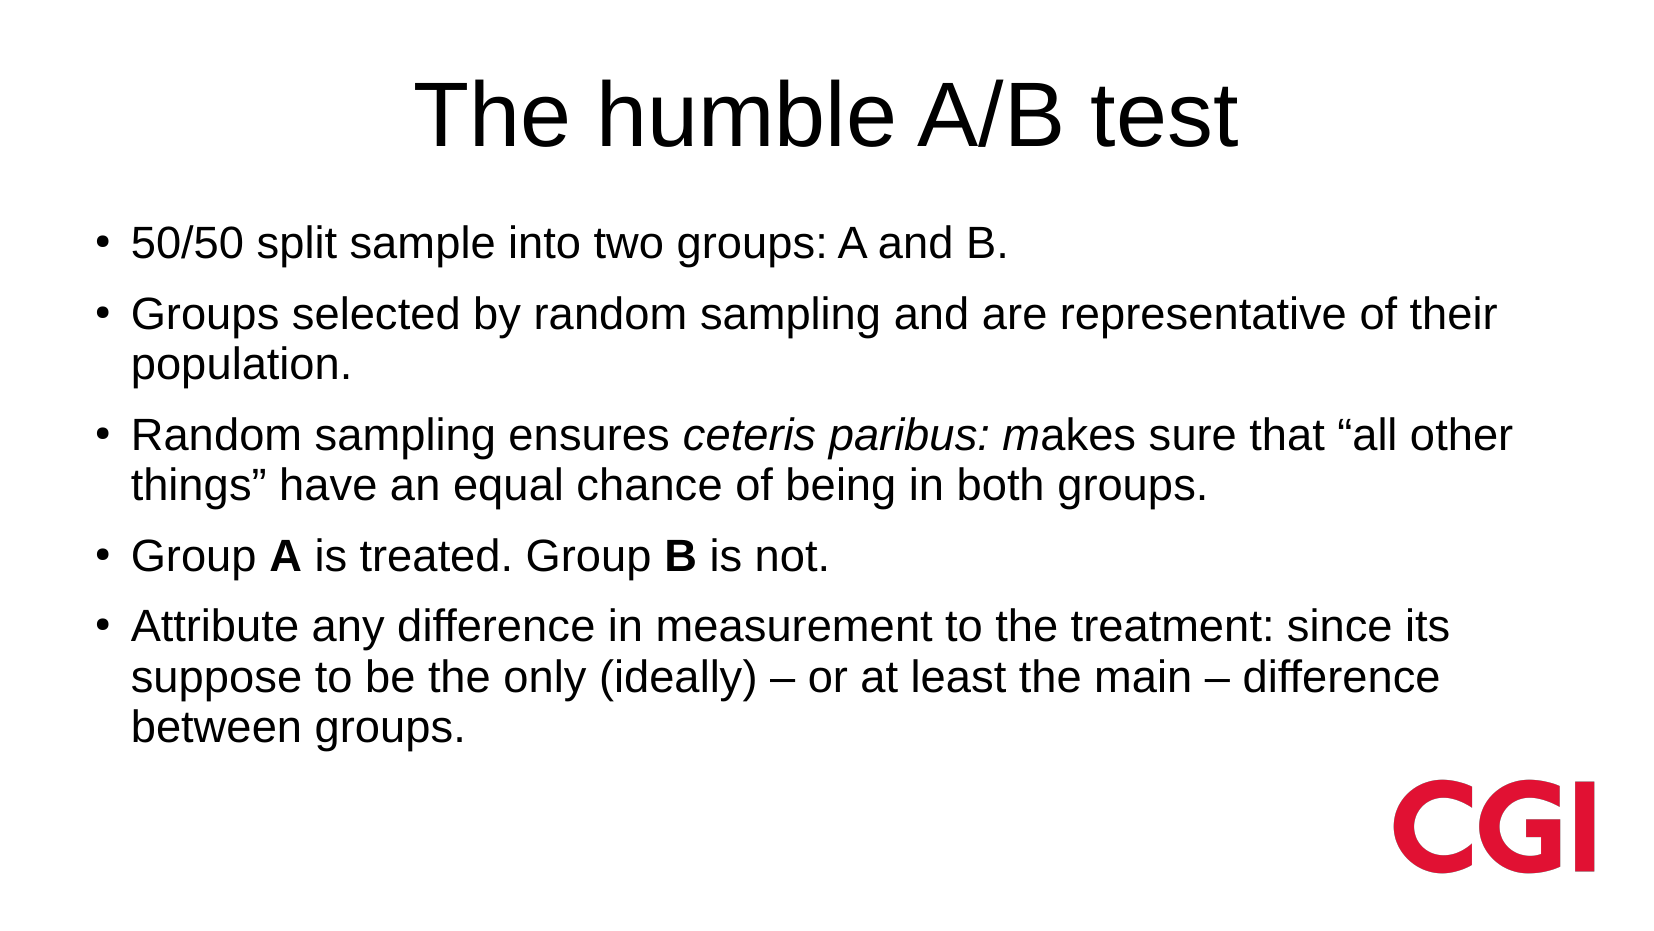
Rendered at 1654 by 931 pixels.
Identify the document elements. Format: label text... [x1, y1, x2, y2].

title The humble A/B test [82, 37, 1571, 193]
picture [1393, 779, 1595, 874]
list 50/50 split sample into two groups: A and B. Groups selected by random sampling and are representative of their population. Random sampling ensures ceteris paribus: makes sure that “all other things” have an equal chance of being in both groups. Group A is treated. Group B is not. Attribute any difference in measurement to the treatment: since its suppose to be the only (ideally) – or at least the main – difference between groups. [82, 217, 1571, 758]
